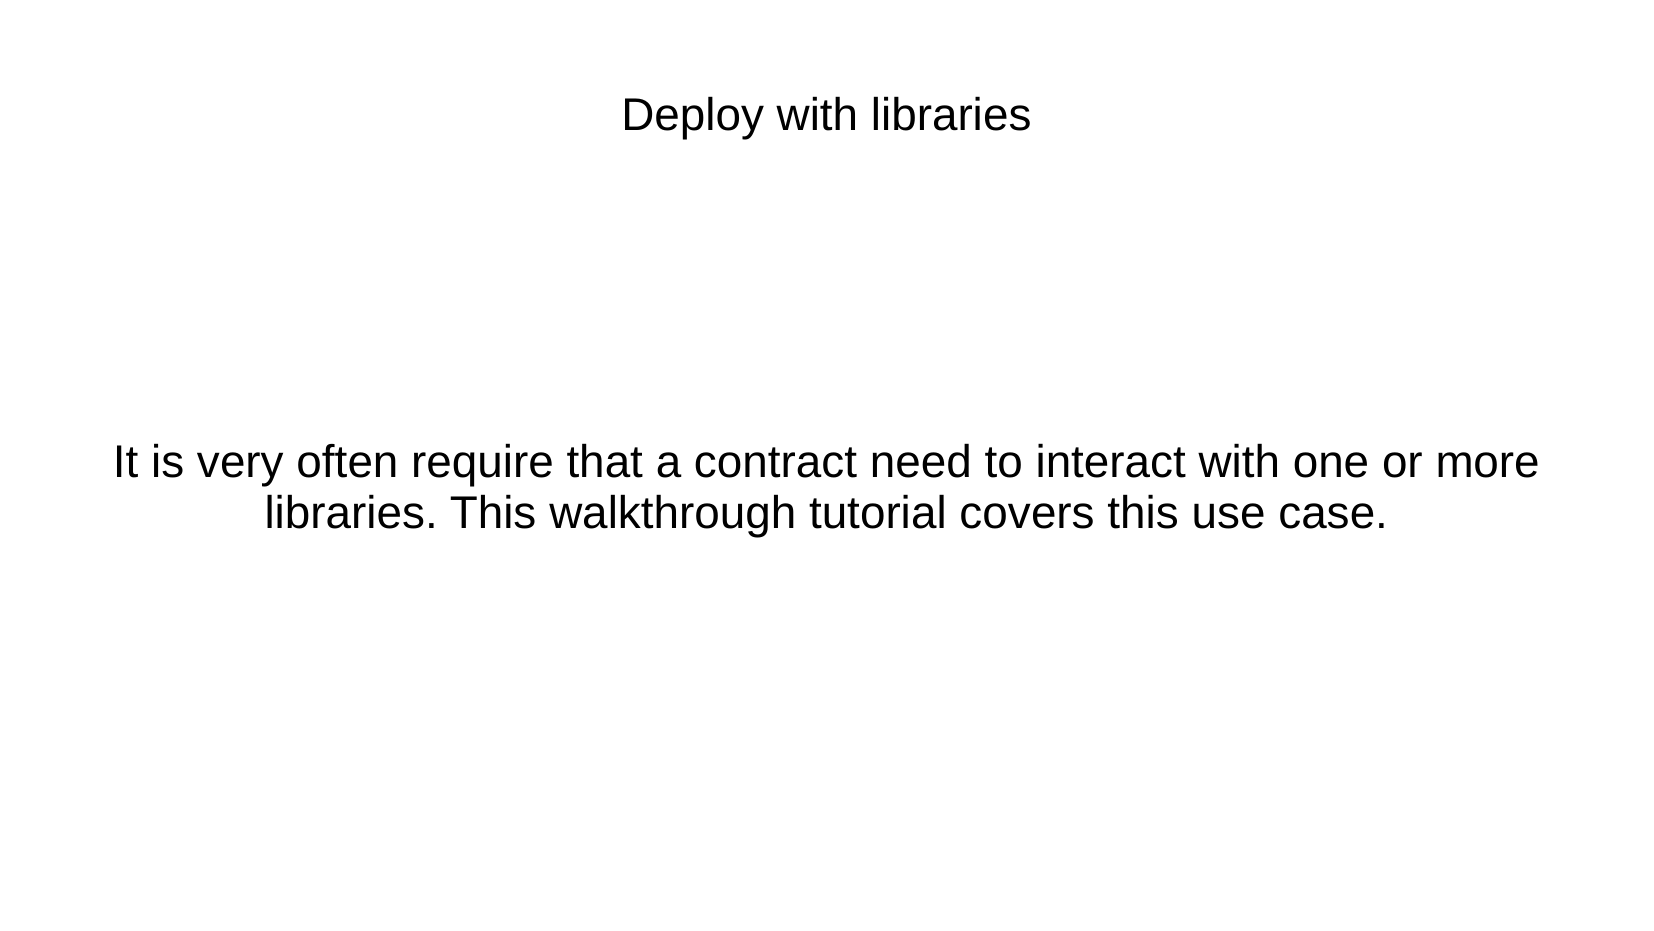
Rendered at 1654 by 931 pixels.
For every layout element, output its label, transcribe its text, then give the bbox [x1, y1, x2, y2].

subtitle It is very often require that a contract need to interact with one or more libraries. This walkthrough tutorial covers this use case. [82, 217, 1571, 758]
title Deploy with libraries [82, 37, 1571, 193]
